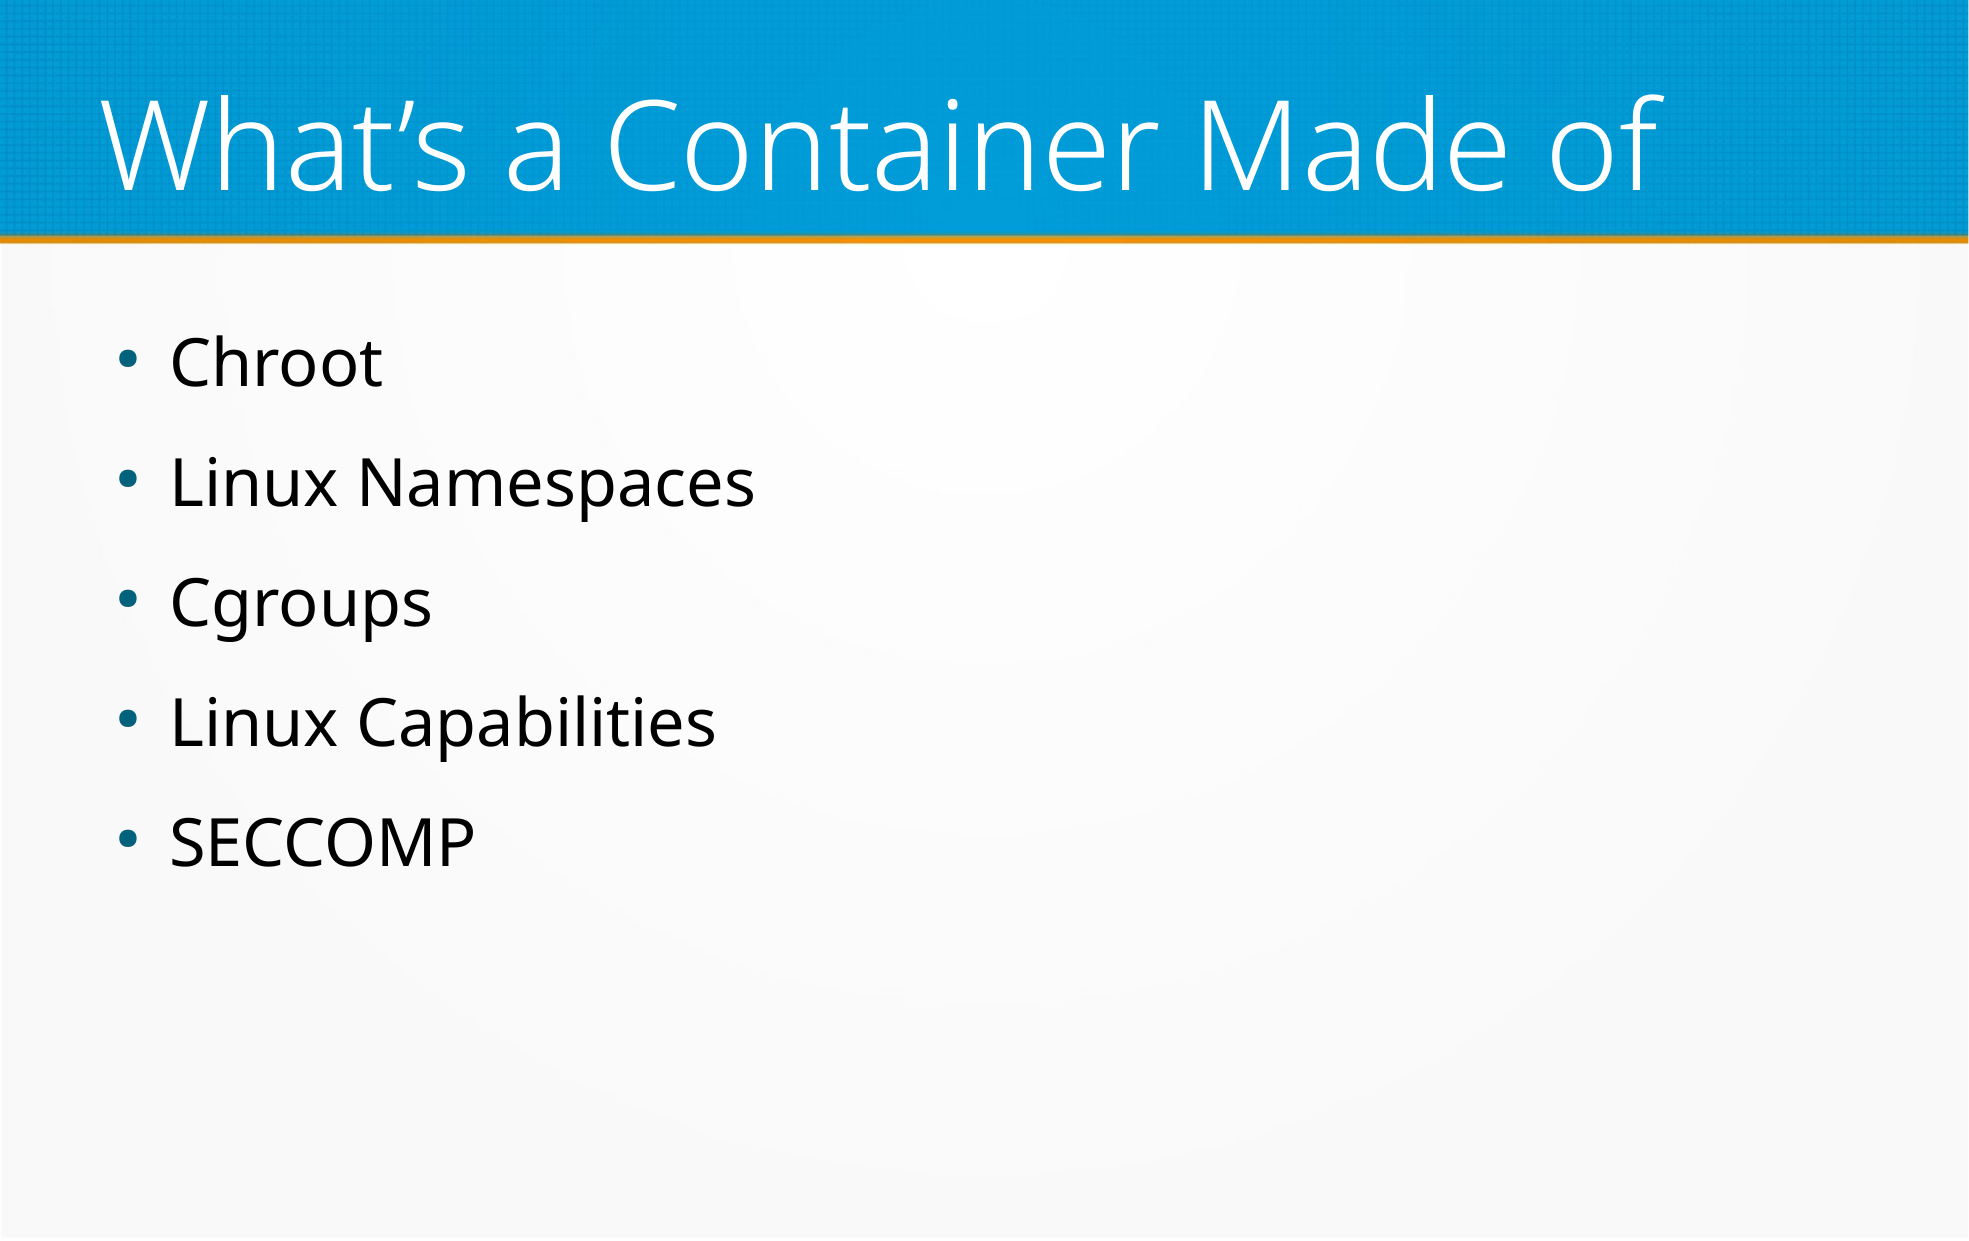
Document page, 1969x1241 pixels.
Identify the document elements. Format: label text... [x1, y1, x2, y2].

picture [0, 233, 1969, 1241]
title What’s a Container Made of [98, 19, 1870, 227]
list Chroot Linux Namespaces Cgroups Linux Capabilities SECCOMP [98, 315, 1861, 1081]
